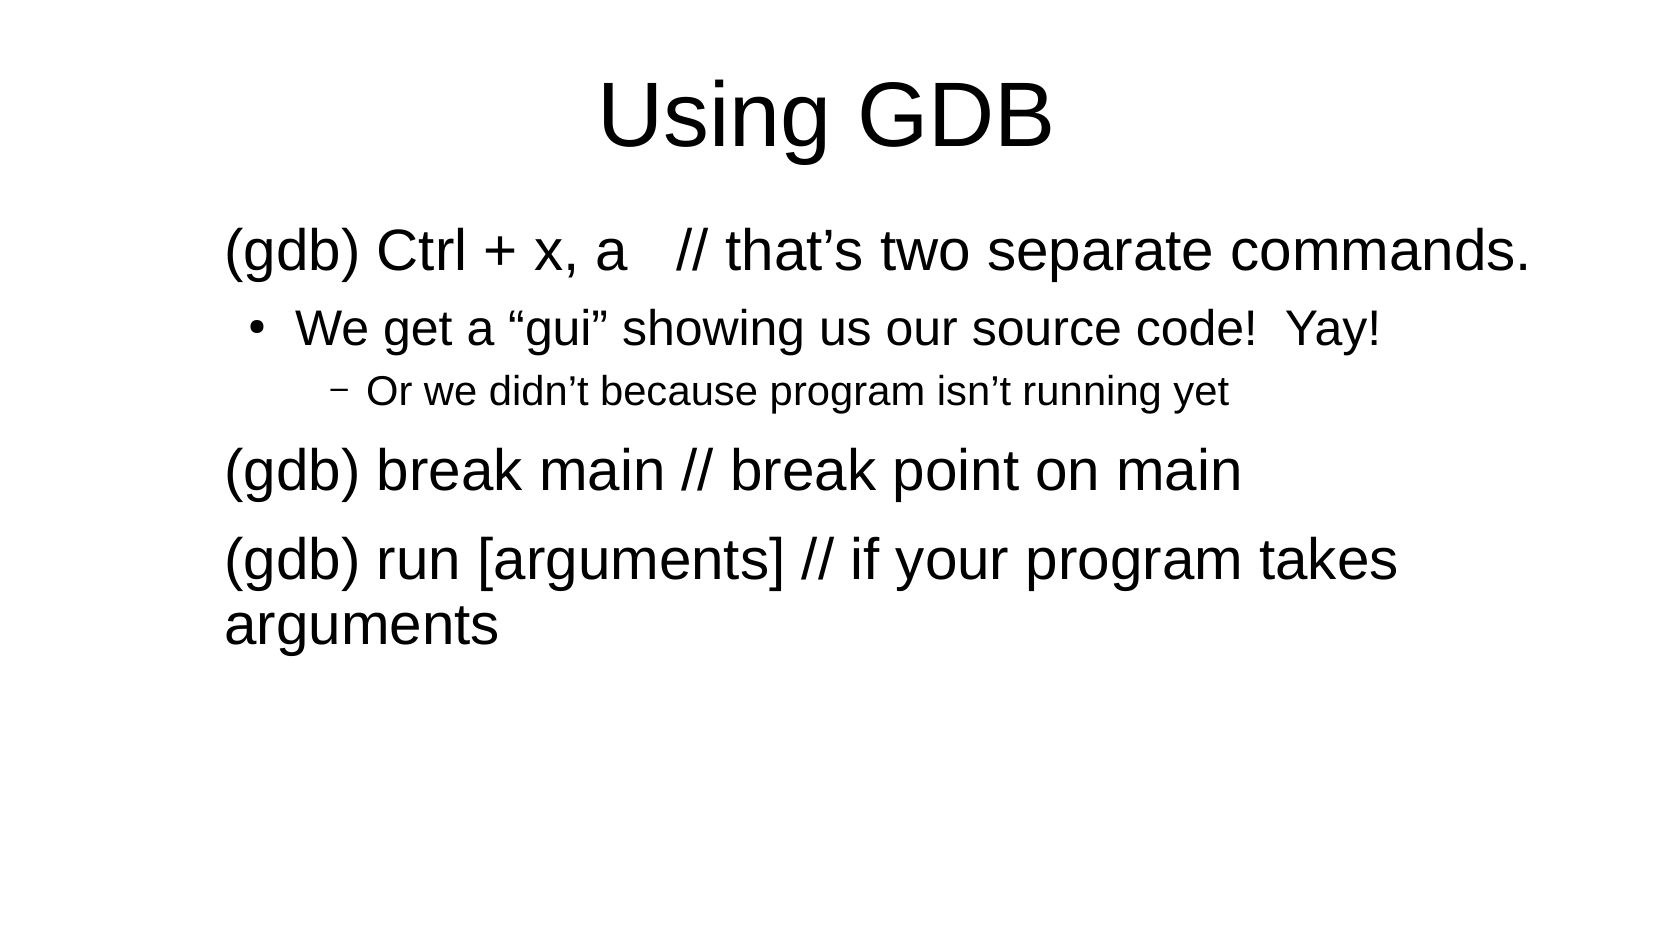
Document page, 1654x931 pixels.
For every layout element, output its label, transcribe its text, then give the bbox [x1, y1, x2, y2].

title Using GDB [82, 37, 1571, 193]
list (gdb) Ctrl + x, a // that’s two separate commands. We get a “gui” showing us our source code! Yay! Or we didn’t because program isn’t running yet (gdb) break main // break point on main (gdb) run [arguments] // if your program takes arguments [82, 217, 1571, 758]
